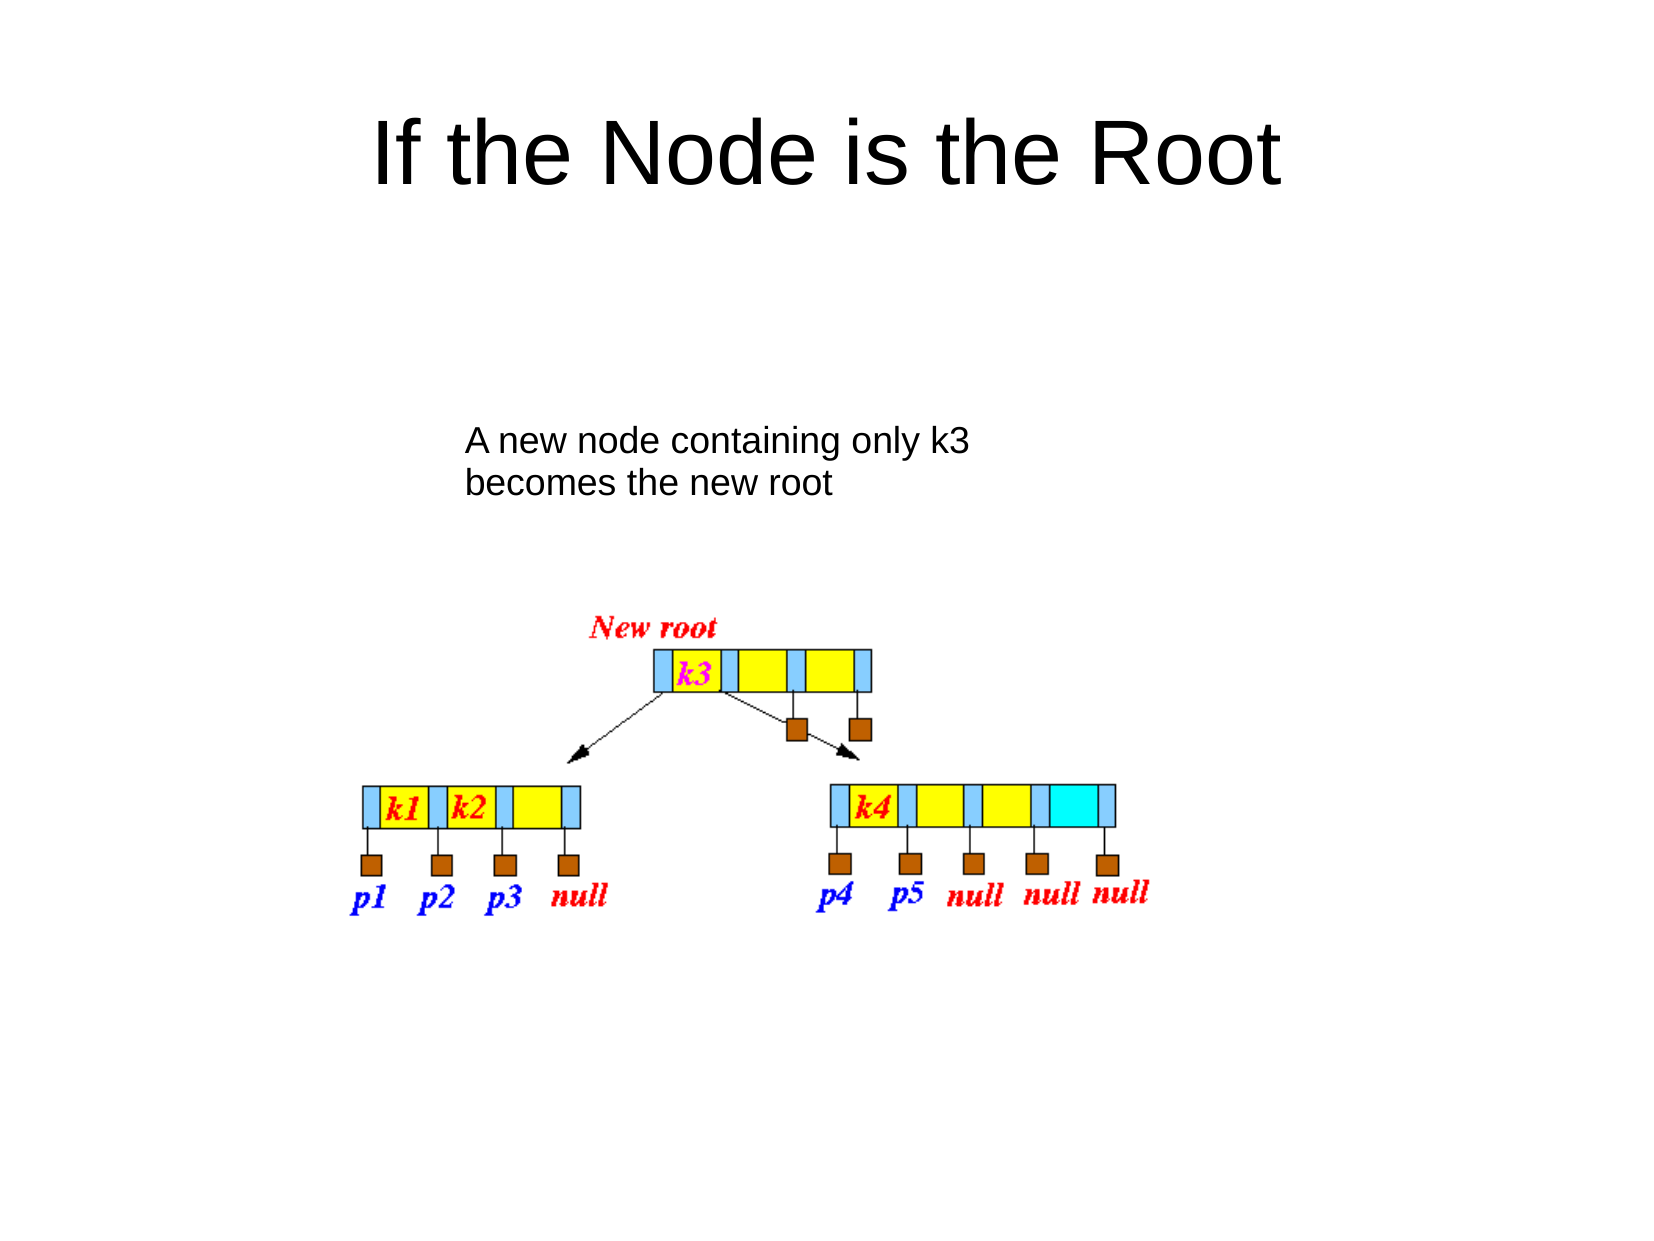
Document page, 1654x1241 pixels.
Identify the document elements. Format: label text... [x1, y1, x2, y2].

text_box A new node containing only k3 becomes the new root [450, 412, 1126, 512]
picture [292, 610, 1201, 938]
title If the Node is the Root [82, 56, 1571, 250]
